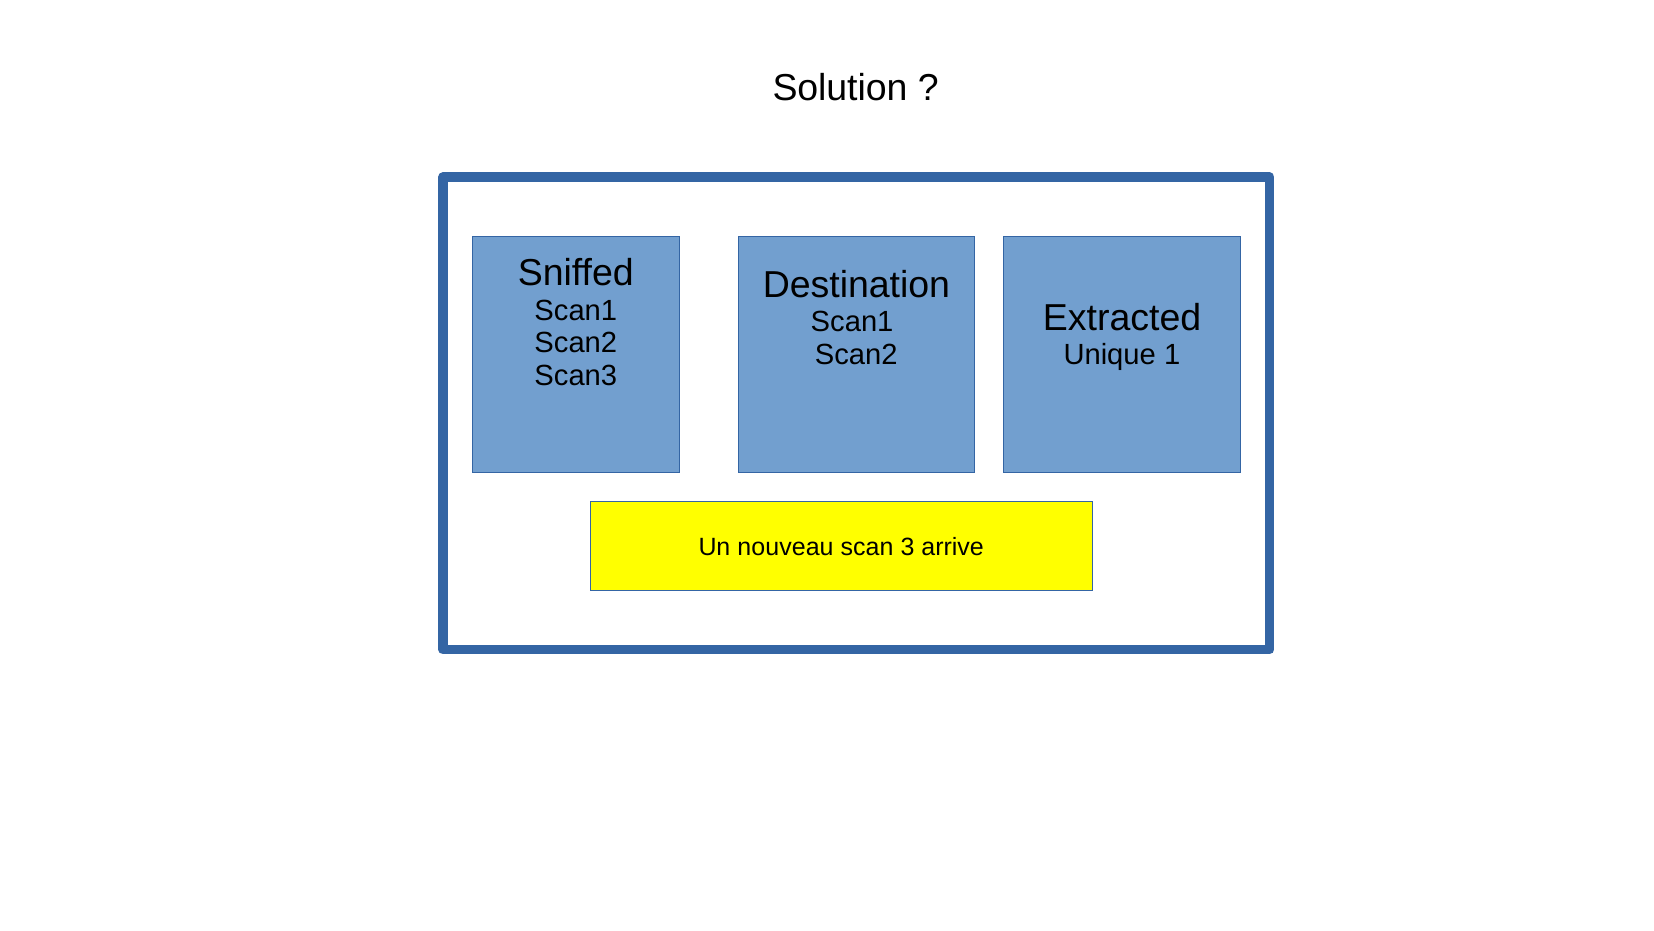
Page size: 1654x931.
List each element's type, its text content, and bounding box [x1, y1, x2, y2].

text_box [442, 177, 1270, 650]
text_box Solution ? [620, 59, 1092, 124]
text_box Un nouveau scan 3 arrive [590, 501, 1093, 591]
